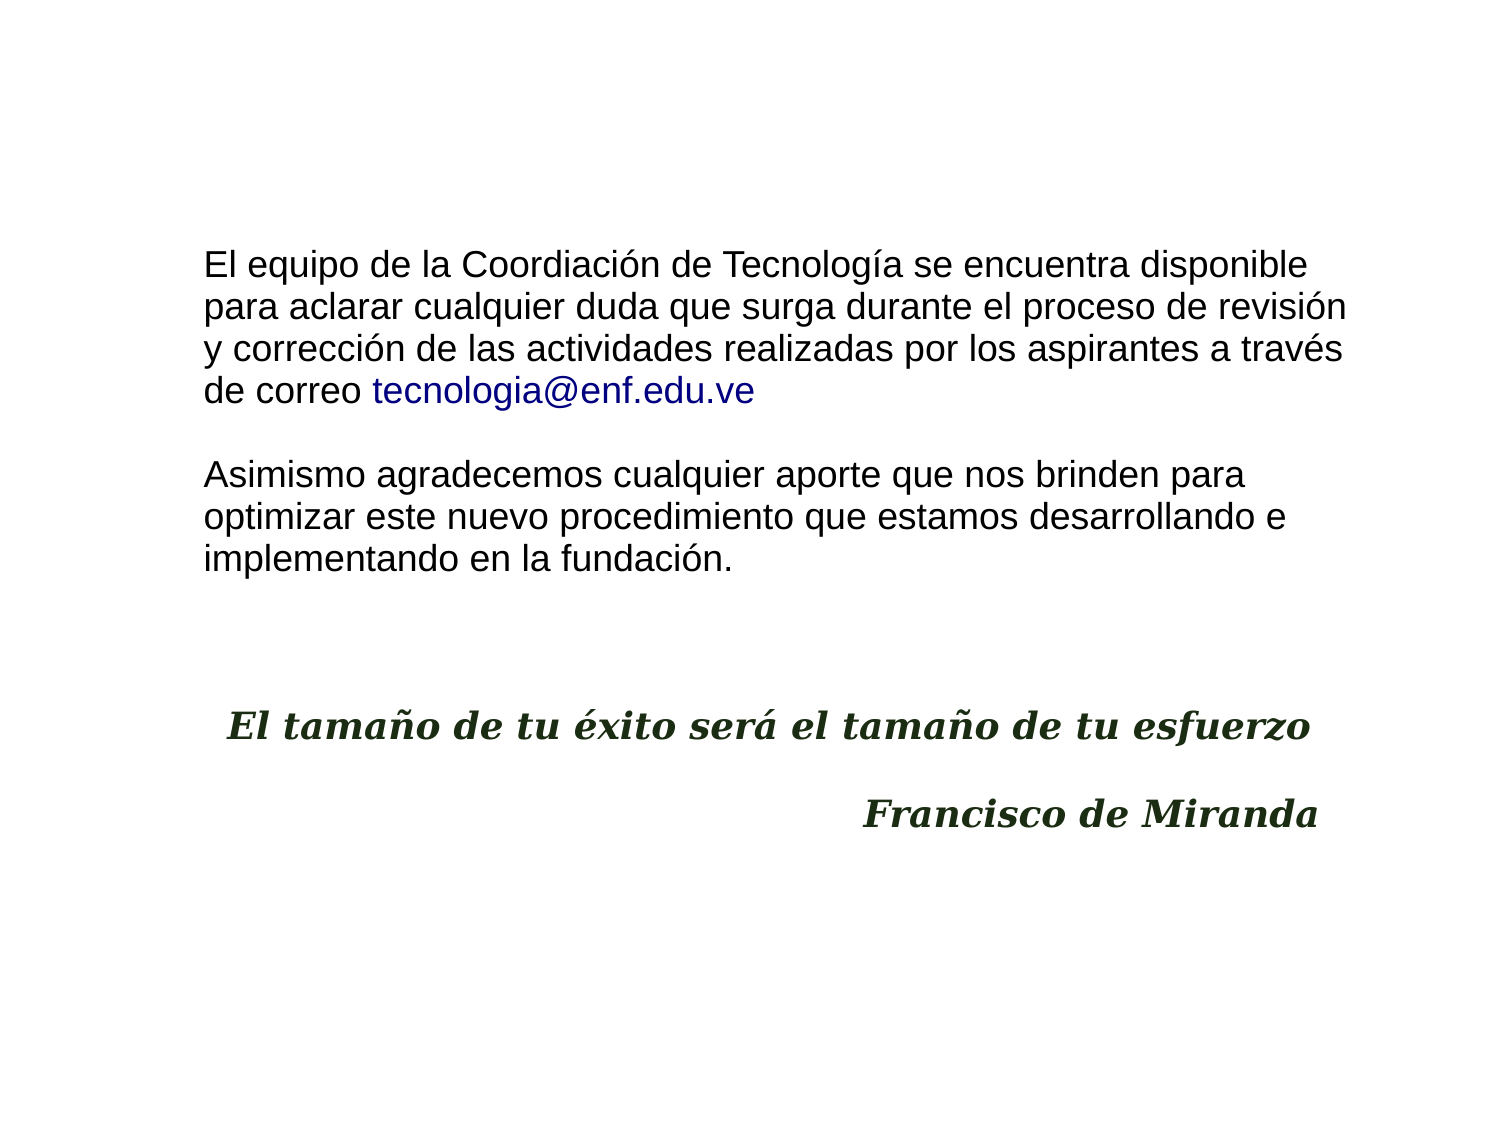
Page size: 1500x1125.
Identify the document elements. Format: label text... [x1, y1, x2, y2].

text_box El equipo de la Coordiación de Tecnología se encuentra disponible para aclarar cualquier duda que surga durante el proceso de revisión y corrección de las actividades realizadas por los aspirantes a través de correo tecnologia@enf.edu.ve Asimismo agradecemos cualquier aporte que nos brinden para optimizar este nuevo procedimiento que estamos desarrollando e implementando en la fundación. [188, 236, 1371, 587]
text_box El tamaño de tu éxito será el tamaño de tu esfuerzo Francisco de Miranda [212, 696, 1335, 844]
